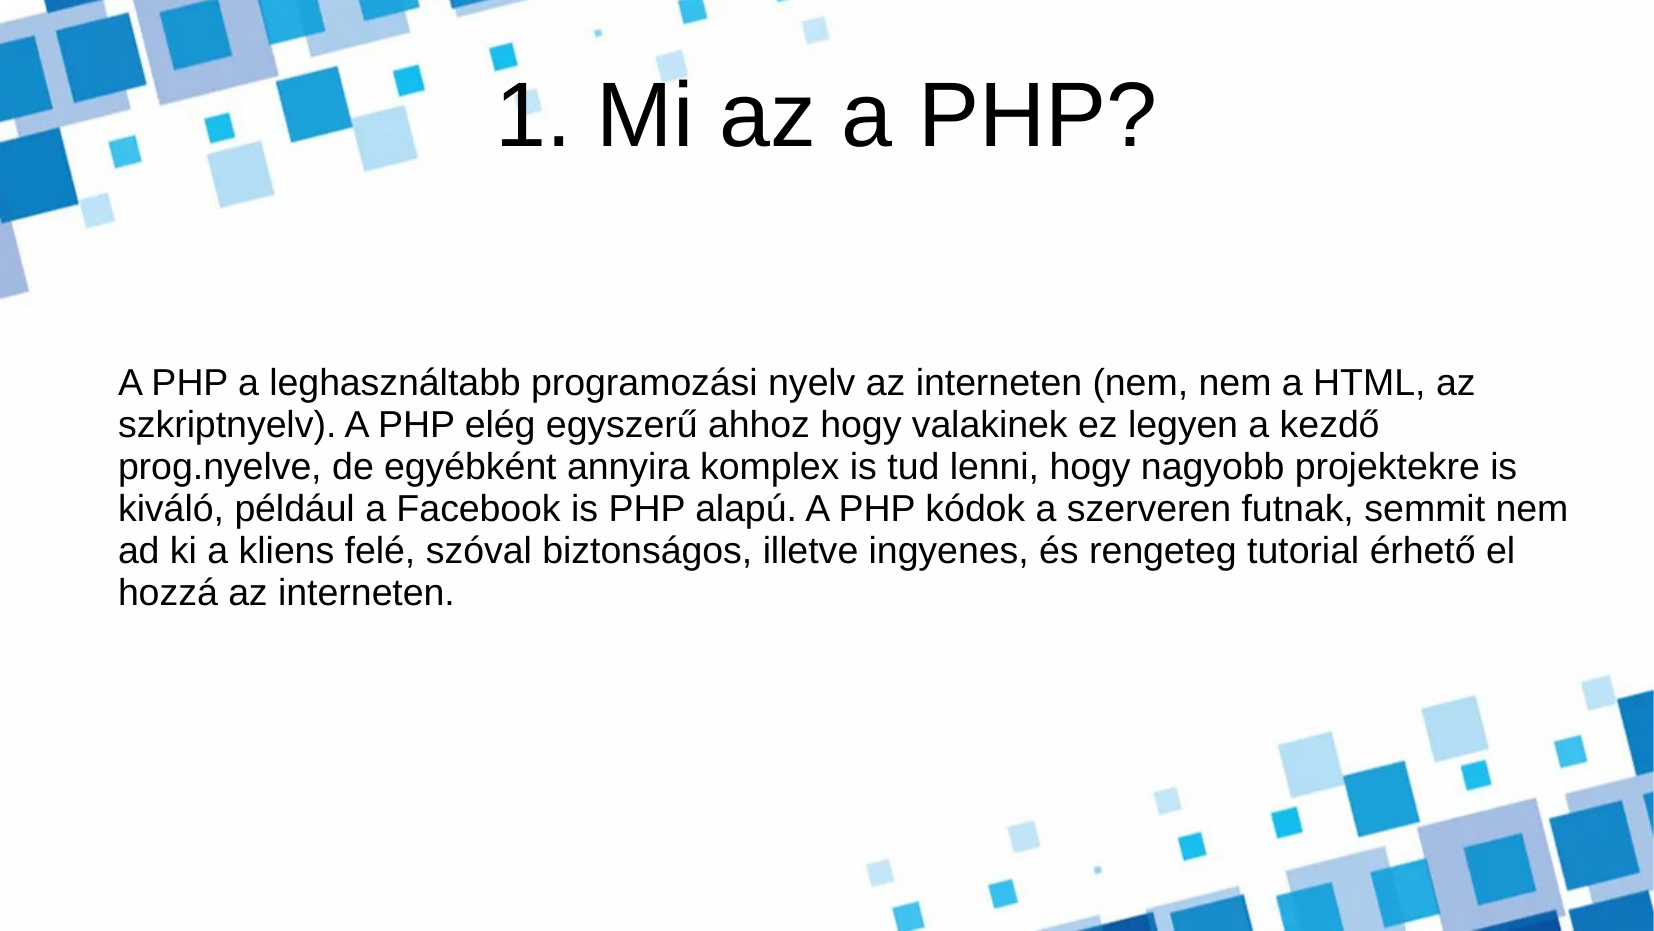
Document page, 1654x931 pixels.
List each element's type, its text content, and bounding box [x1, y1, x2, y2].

title 1. Mi az a PHP? [82, 37, 1571, 193]
subtitle A PHP a leghasználtabb programozási nyelv az interneten (nem, nem a HTML, az szkriptnyelv). A PHP elég egyszerű ahhoz hogy valakinek ez legyen a kezdő prog.nyelve, de egyébként annyira komplex is tud lenni, hogy nagyobb projektekre is kiváló, például a Facebook is PHP alapú. A PHP kódok a szerveren futnak, semmit nem ad ki a kliens felé, szóval biztonságos, illetve ingyenes, és rengeteg tutorial érhető el hozzá az interneten. [82, 217, 1571, 757]
picture [0, 0, 1654, 931]
